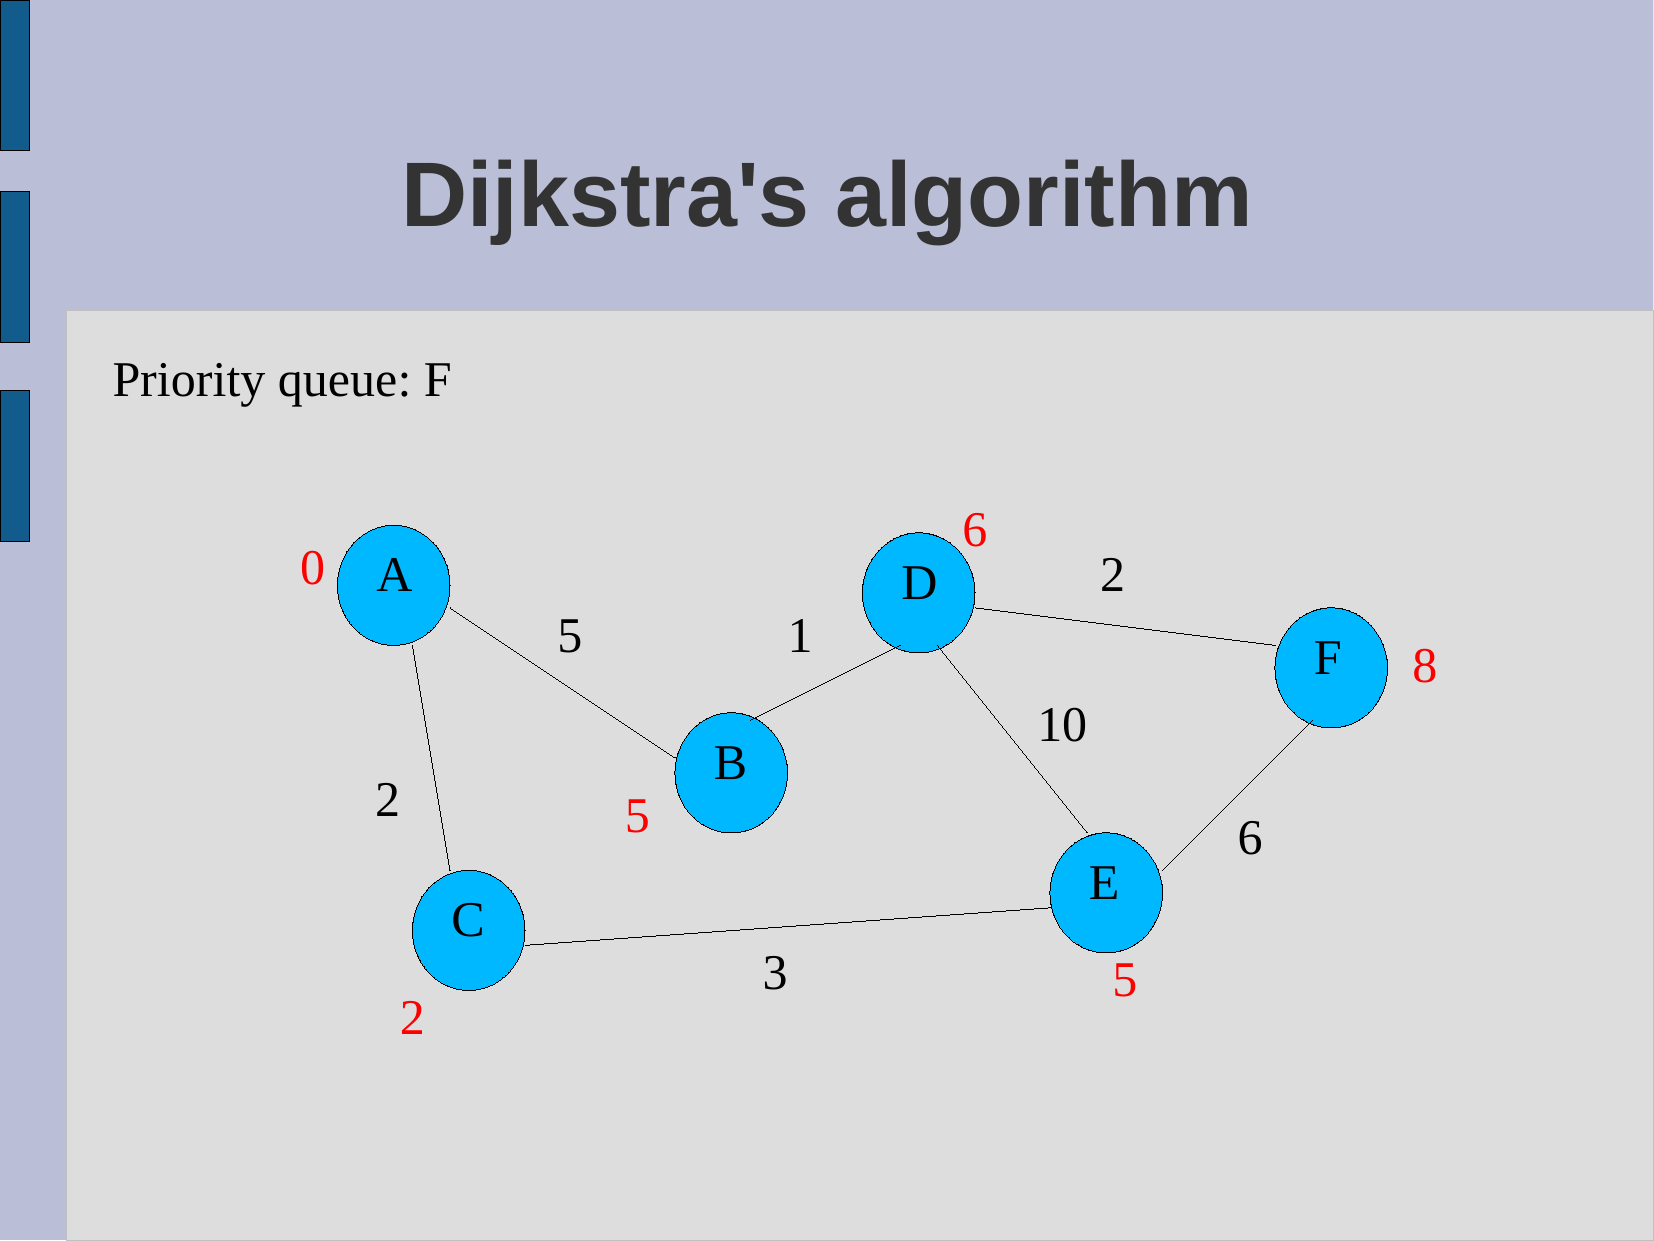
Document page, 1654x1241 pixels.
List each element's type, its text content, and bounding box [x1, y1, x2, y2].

text_box 1 [787, 607, 813, 664]
text_box A [376, 547, 413, 603]
text_box B [713, 734, 748, 791]
text_box Priority queue: F [112, 352, 453, 408]
text_box 5 [624, 787, 650, 844]
text_box 2 [1099, 547, 1126, 603]
title Dijkstra's algorithm [121, 91, 1534, 299]
text_box C [451, 892, 485, 948]
text_box 2 [375, 772, 401, 828]
text_box [1274, 607, 1388, 728]
text_box 6 [962, 502, 988, 558]
text_box E [1088, 854, 1120, 911]
text_box 3 [762, 945, 788, 1001]
text_box 8 [1412, 637, 1438, 694]
text_box F [1313, 629, 1342, 686]
text_box D [901, 554, 938, 611]
text_box 2 [399, 989, 451, 1103]
text_box [674, 712, 788, 833]
text_box 10 [1037, 697, 1088, 753]
text_box [862, 532, 976, 653]
text_box [337, 525, 451, 646]
text_box 5 [557, 607, 583, 664]
text_box [412, 870, 526, 991]
text_box [1049, 832, 1163, 953]
text_box 0 [300, 539, 326, 596]
text_box 5 [1112, 952, 1138, 1008]
text_box 6 [1237, 809, 1263, 866]
